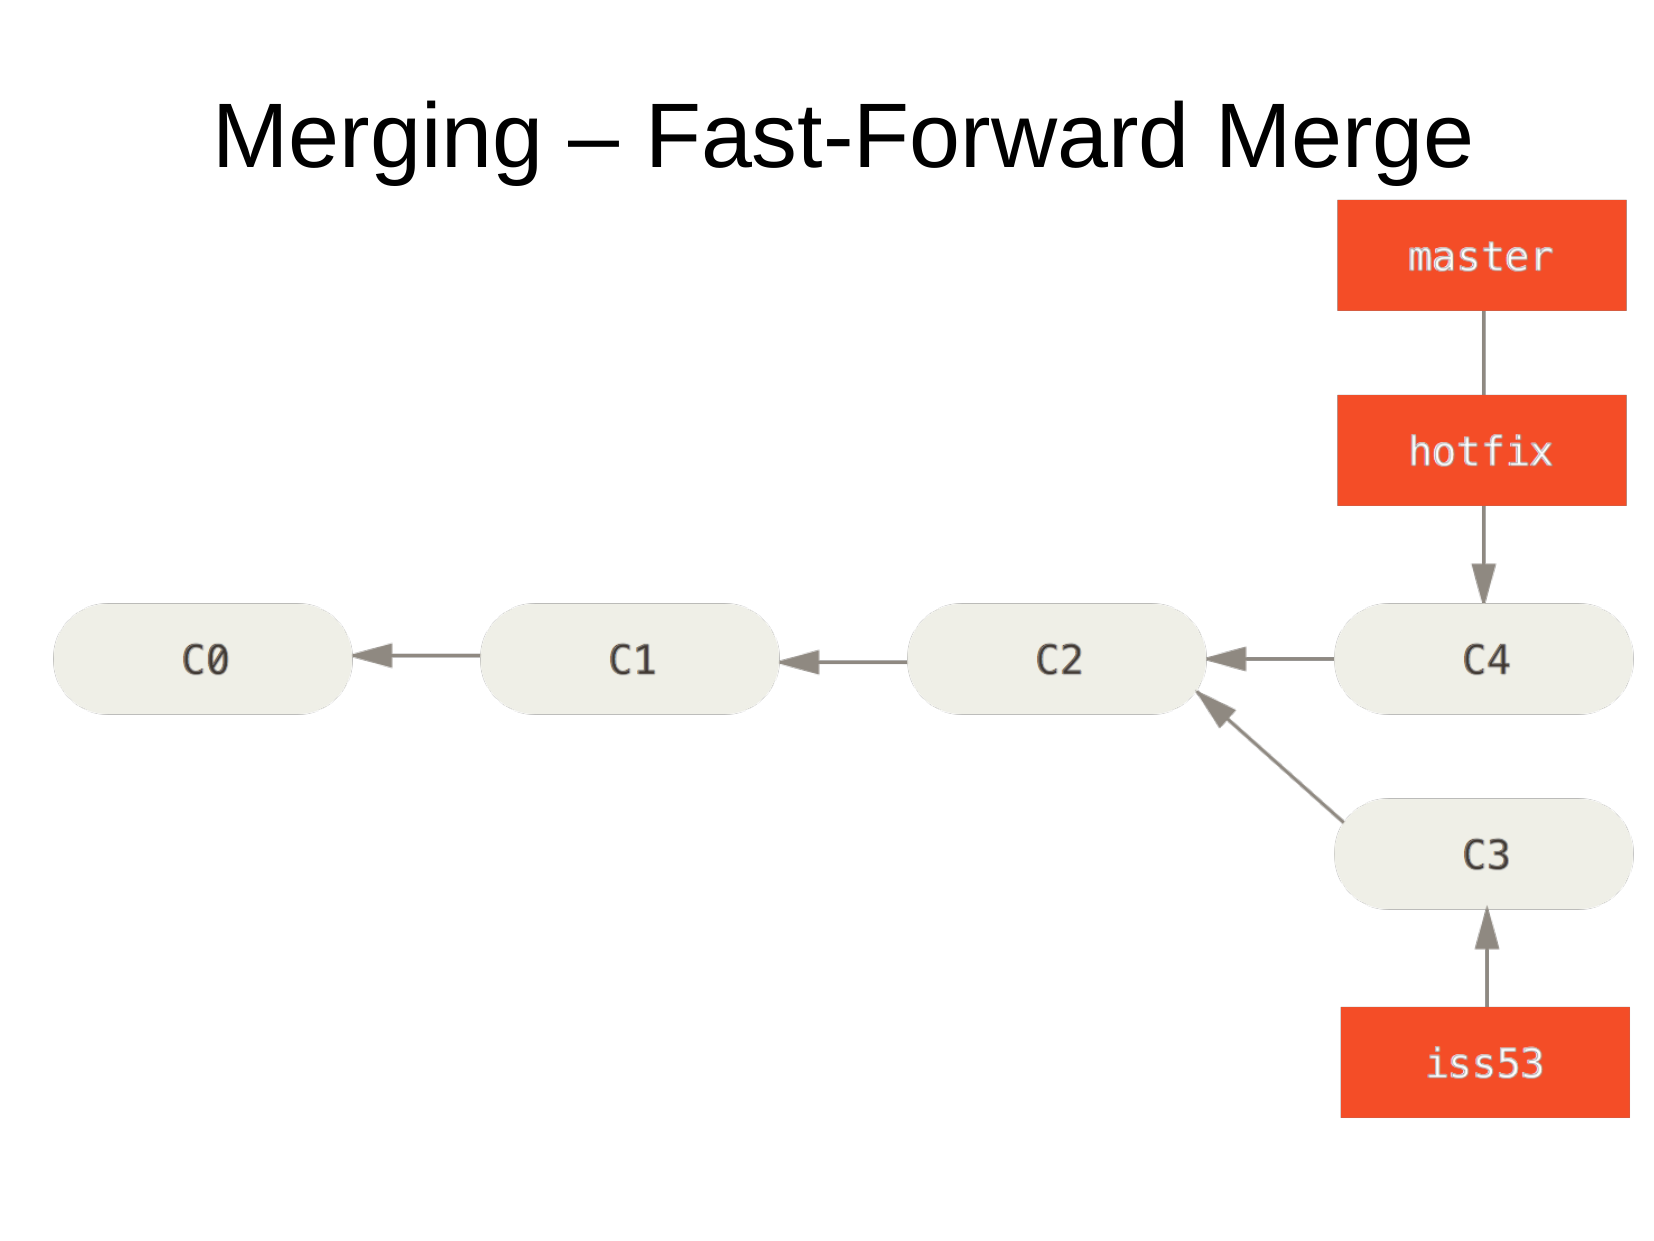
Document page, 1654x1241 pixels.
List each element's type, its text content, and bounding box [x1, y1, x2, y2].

picture [13, 235, 1654, 1156]
title Merging – Fast-Forward Merge [0, 27, 1654, 235]
